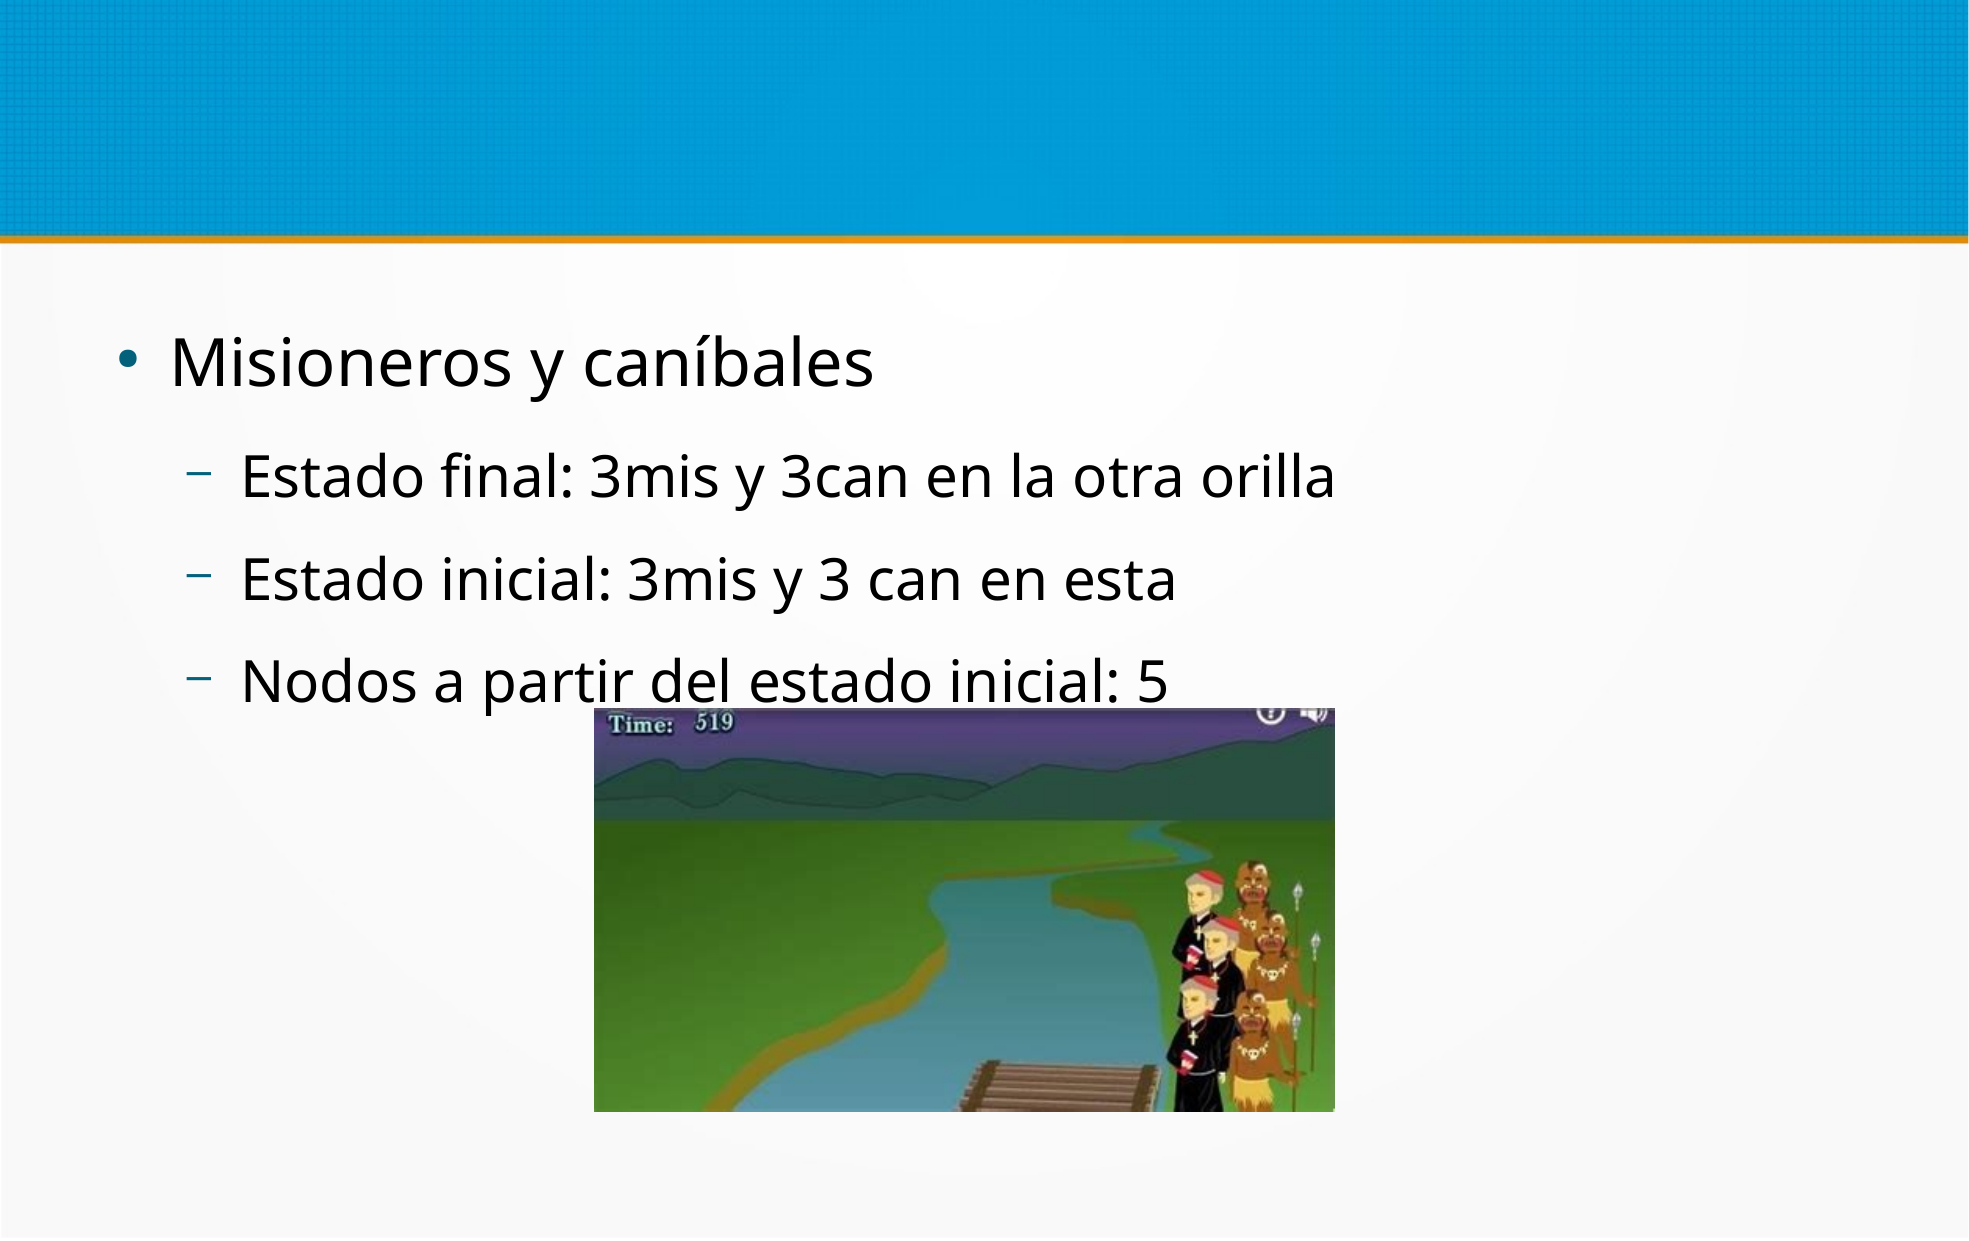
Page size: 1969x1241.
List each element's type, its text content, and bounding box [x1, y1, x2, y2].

picture [0, 233, 1969, 1241]
list Misioneros y caníbales Estado final: 3mis y 3can en la otra orilla Estado inicial: 3mis y 3 can en esta Nodos a partir del estado inicial: 5 [98, 315, 1861, 1081]
